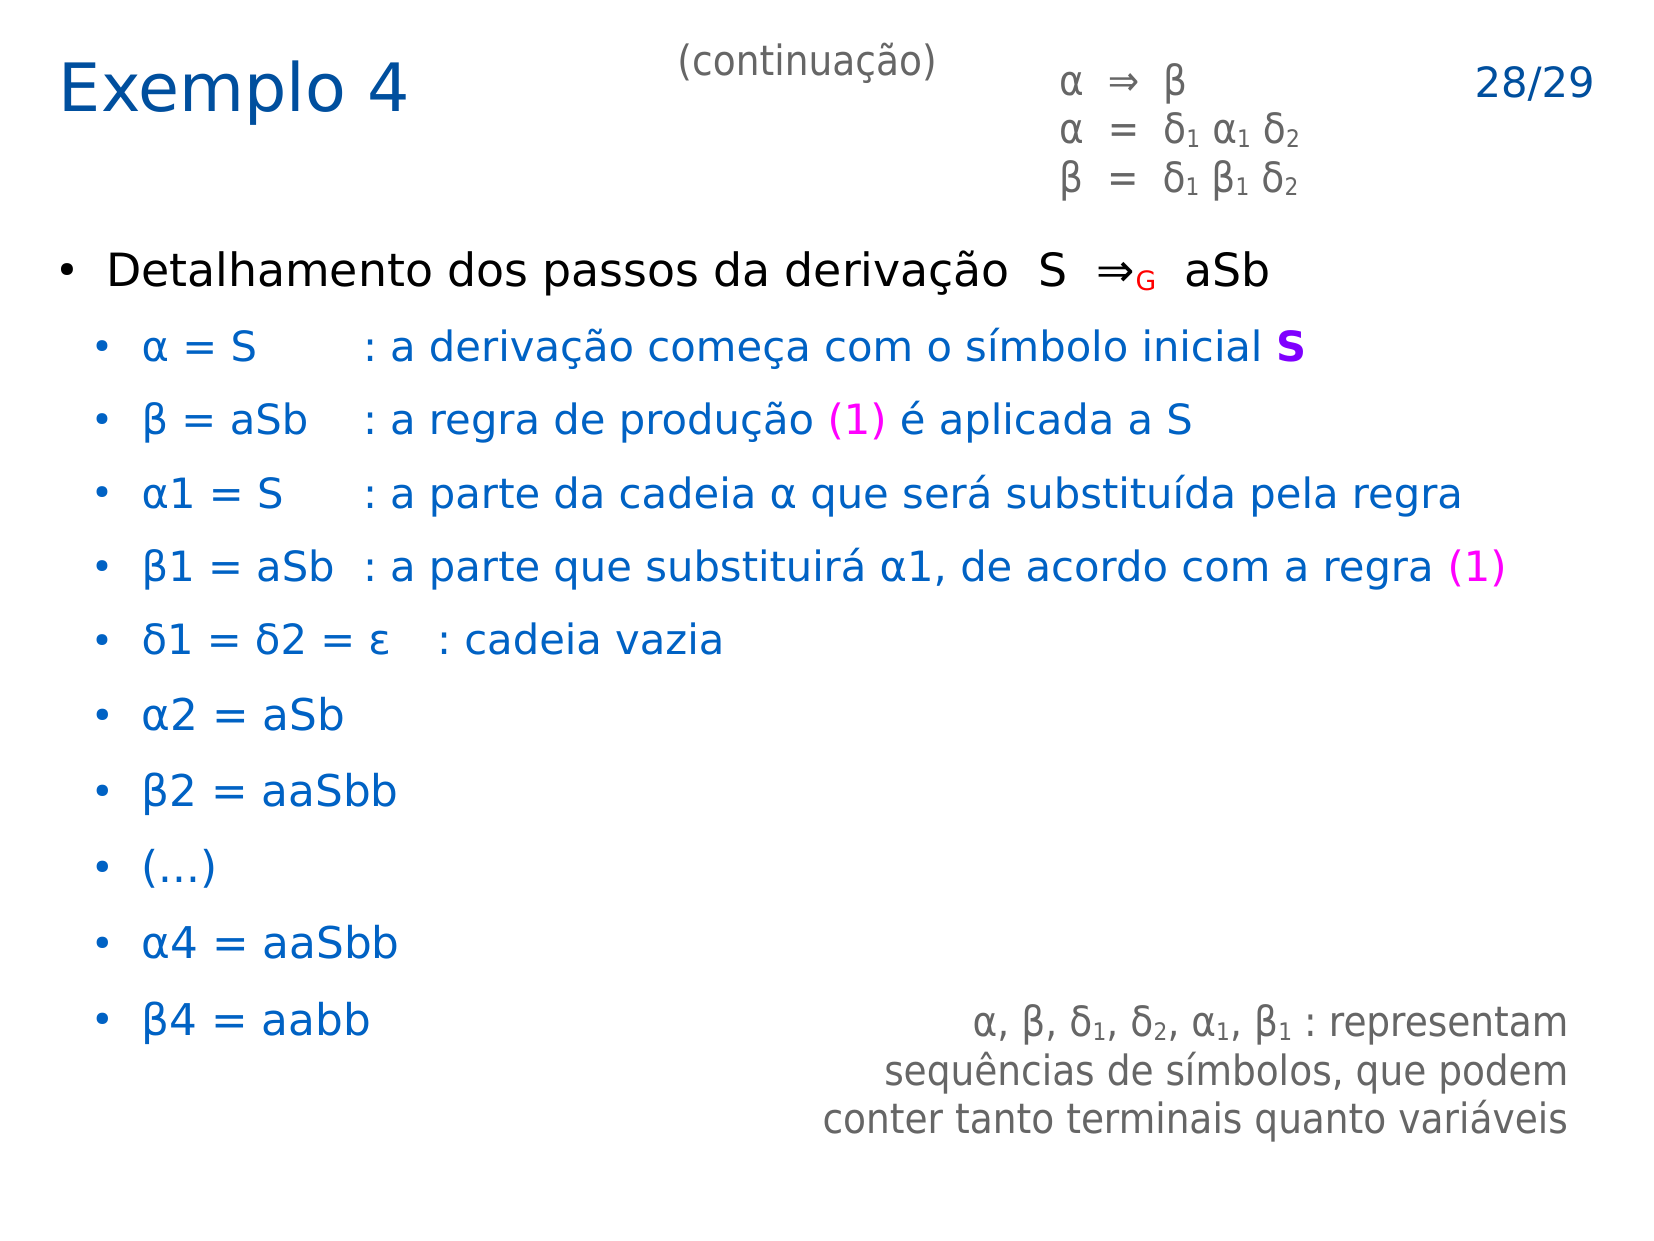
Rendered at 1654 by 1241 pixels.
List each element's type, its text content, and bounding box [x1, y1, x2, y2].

text_box (continuação) [662, 29, 952, 95]
text_box α ⇒ β α = δ1 α1 δ2 β = δ1 β1 δ2 [1044, 49, 1320, 210]
title Exemplo 4 [59, 29, 1625, 148]
text_box α, β, δ1, δ2, α1, β1 : representam sequências de símbolos, que podem conter tanto terminais quanto variáveis [793, 990, 1584, 1200]
list Detalhamento dos passos da derivação S ⇒G aSb α = S : a derivação começa com o símbolo inicial S β = aSb : a regra de produção (1) é aplicada a S α1 = S : a parte da cadeia α que será substituída pela regra β1 = aSb : a parte que substituirá α1, de acordo com a regra (1) δ1 = δ2 = ε : cadeia vazia α2 = aSb β2 = aaSbb (...) α4 = aaSbb β4 = aabb [59, 236, 1595, 1211]
